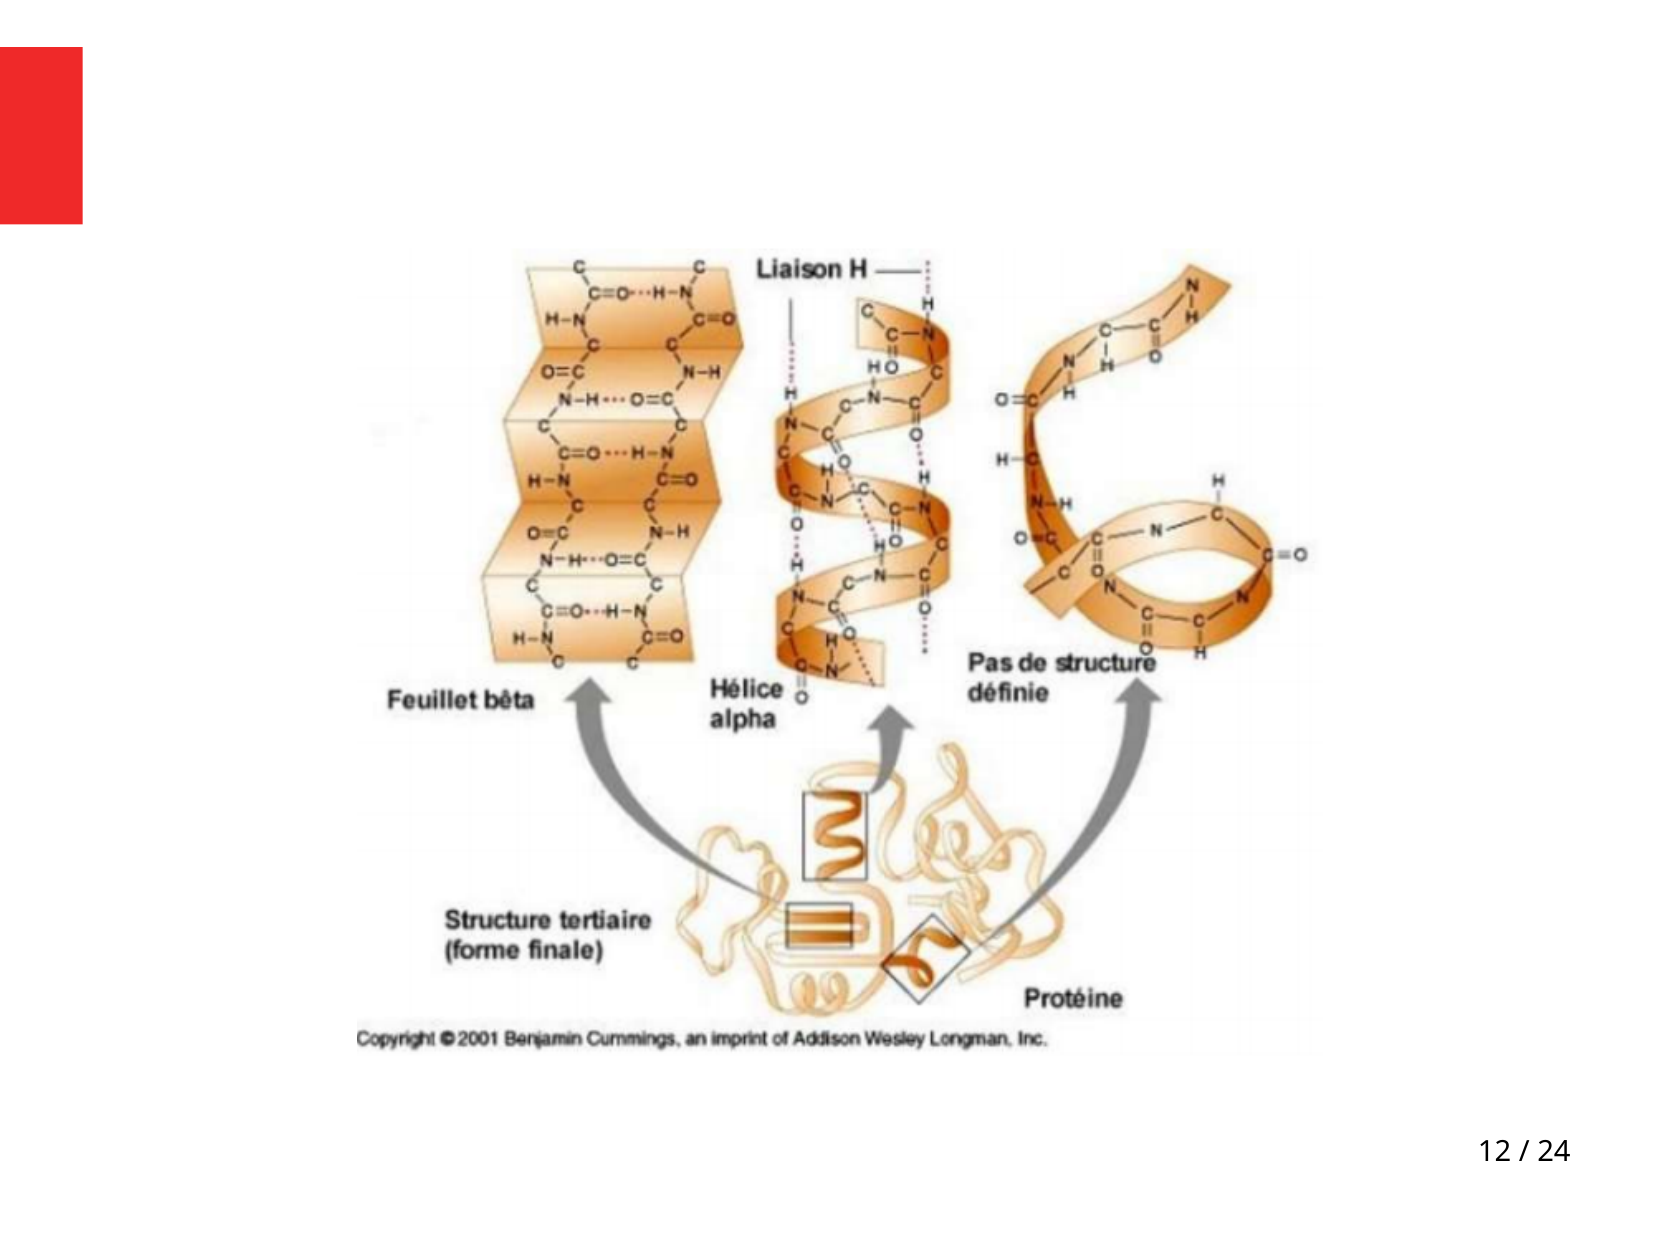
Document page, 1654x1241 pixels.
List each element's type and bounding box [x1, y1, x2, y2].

picture [357, 224, 1323, 1065]
